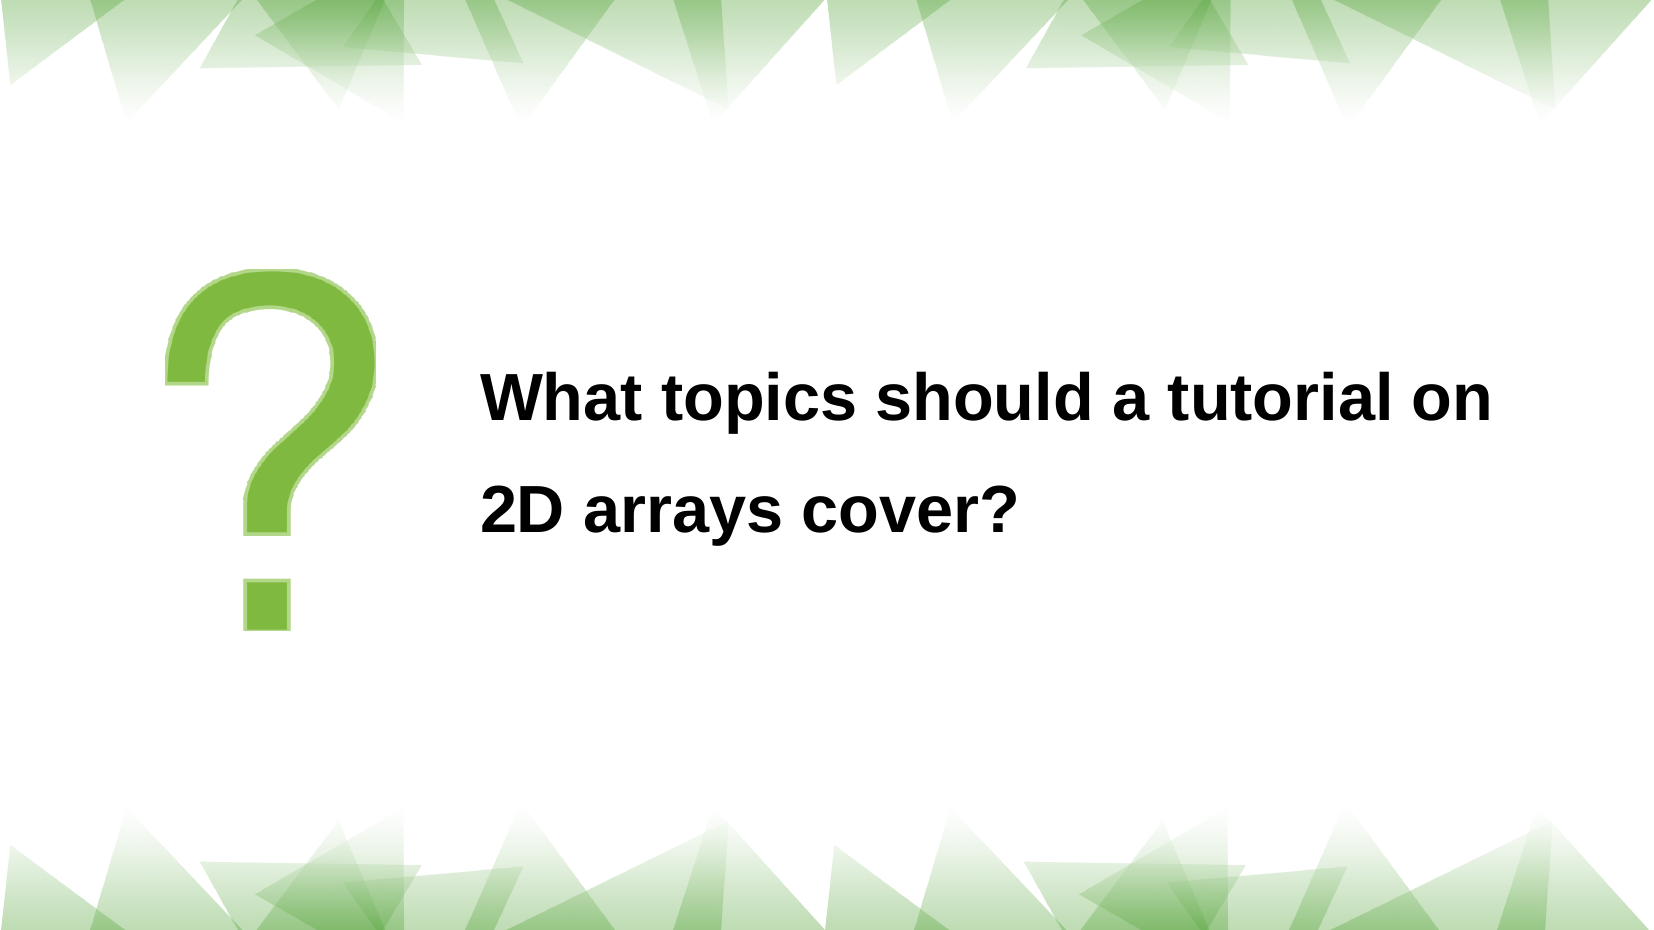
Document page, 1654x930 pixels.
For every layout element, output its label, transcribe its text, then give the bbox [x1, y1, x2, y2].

picture [0, 802, 1651, 930]
title What topics should a tutorial on 2D arrays cover? [480, 194, 1576, 676]
picture [165, 269, 376, 631]
picture [0, 0, 1653, 128]
